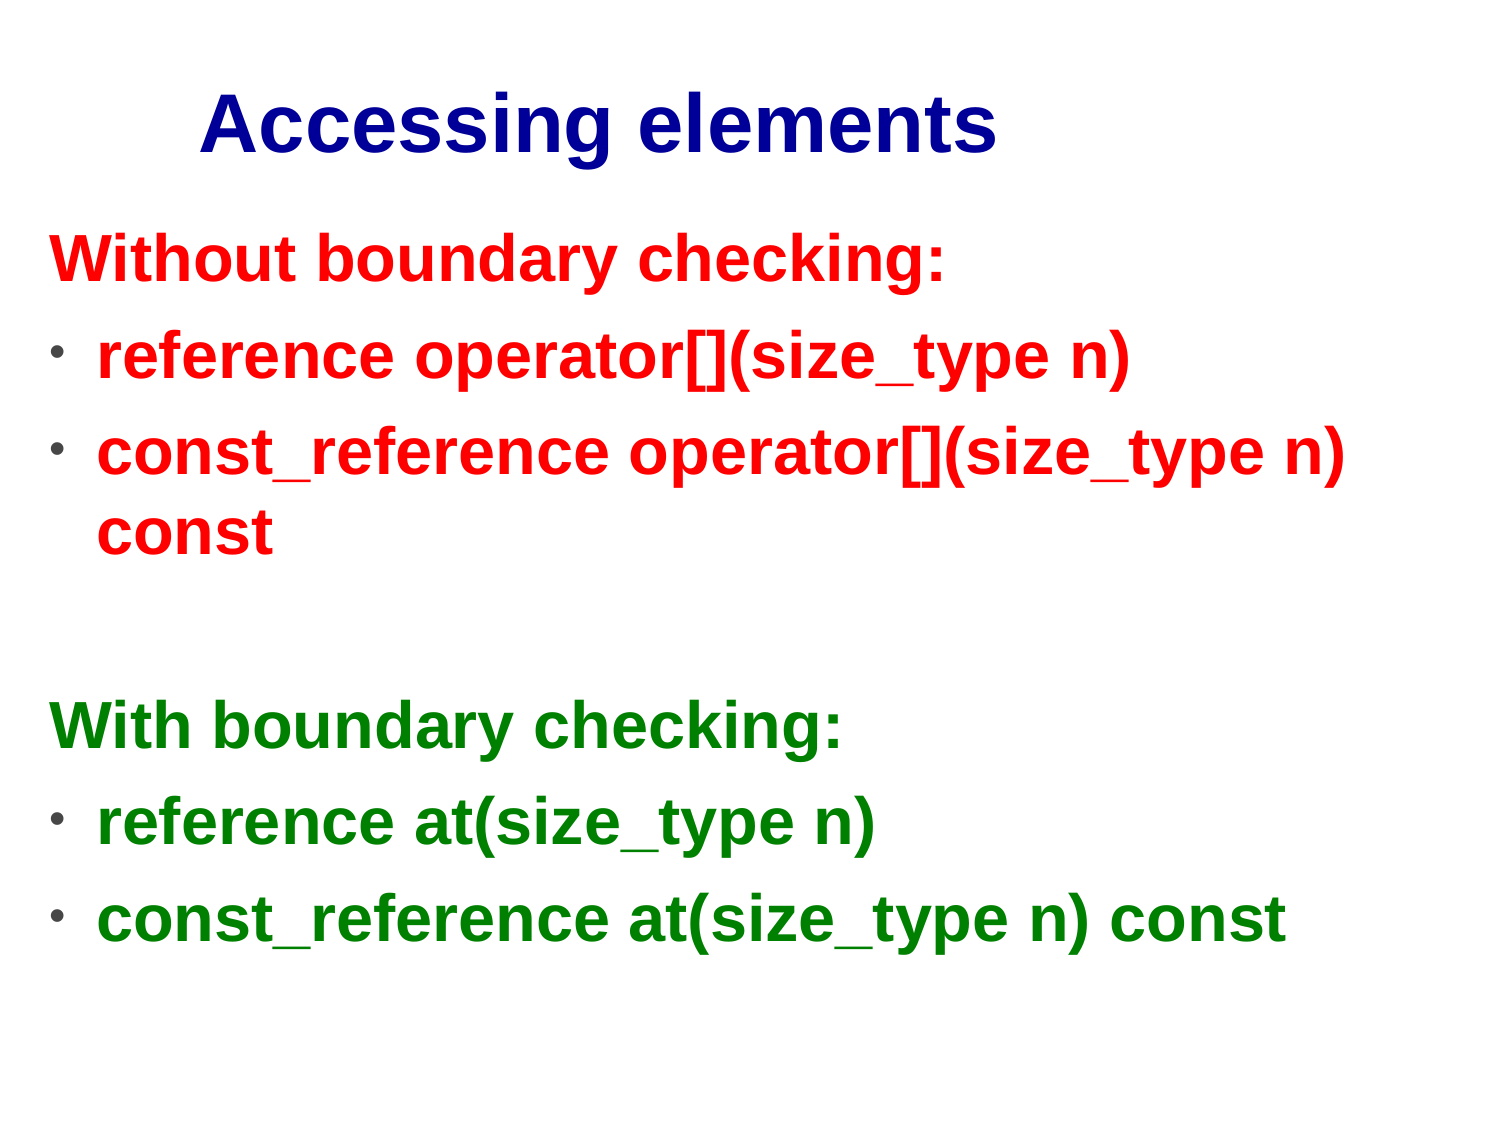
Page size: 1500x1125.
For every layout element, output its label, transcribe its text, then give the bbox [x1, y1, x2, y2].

list Without boundary checking: reference operator[](size_type n) const_reference operator[](size_type n) const With boundary checking: reference at(size_type n) const_reference at(size_type n) const [49, 215, 1468, 1040]
title Accessing elements [198, 32, 1468, 206]
